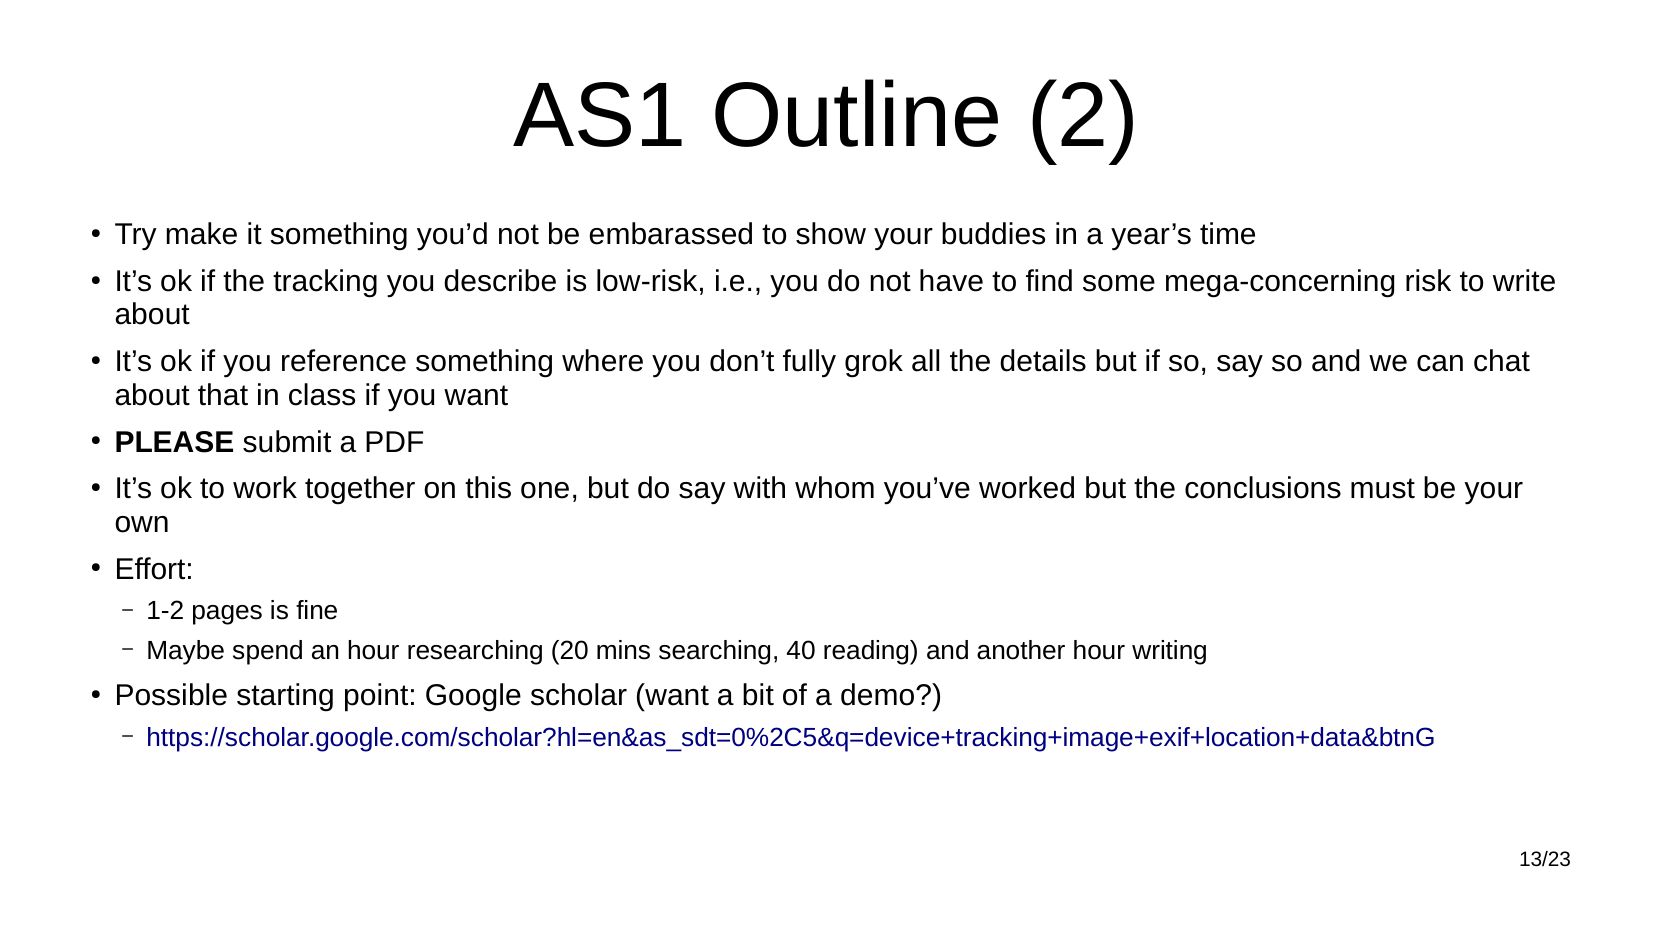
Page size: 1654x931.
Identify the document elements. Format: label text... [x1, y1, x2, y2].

title AS1 Outline (2) [82, 37, 1571, 193]
list Try make it something you’d not be embarassed to show your buddies in a year’s time It’s ok if the tracking you describe is low-risk, i.e., you do not have to find some mega-concerning risk to write about It’s ok if you reference something where you don’t fully grok all the details but if so, say so and we can chat about that in class if you want PLEASE submit a PDF It’s ok to work together on this one, but do say with whom you’ve worked but the conclusions must be your own Effort: 1-2 pages is fine Maybe spend an hour researching (20 mins searching, 40 reading) and another hour writing Possible starting point: Google scholar (want a bit of a demo?) https://scholar.google.com/scholar?hl=en&as_sdt=0%2C5&q=device+tracking+image+exif+location+data&btnG [82, 217, 1571, 758]
